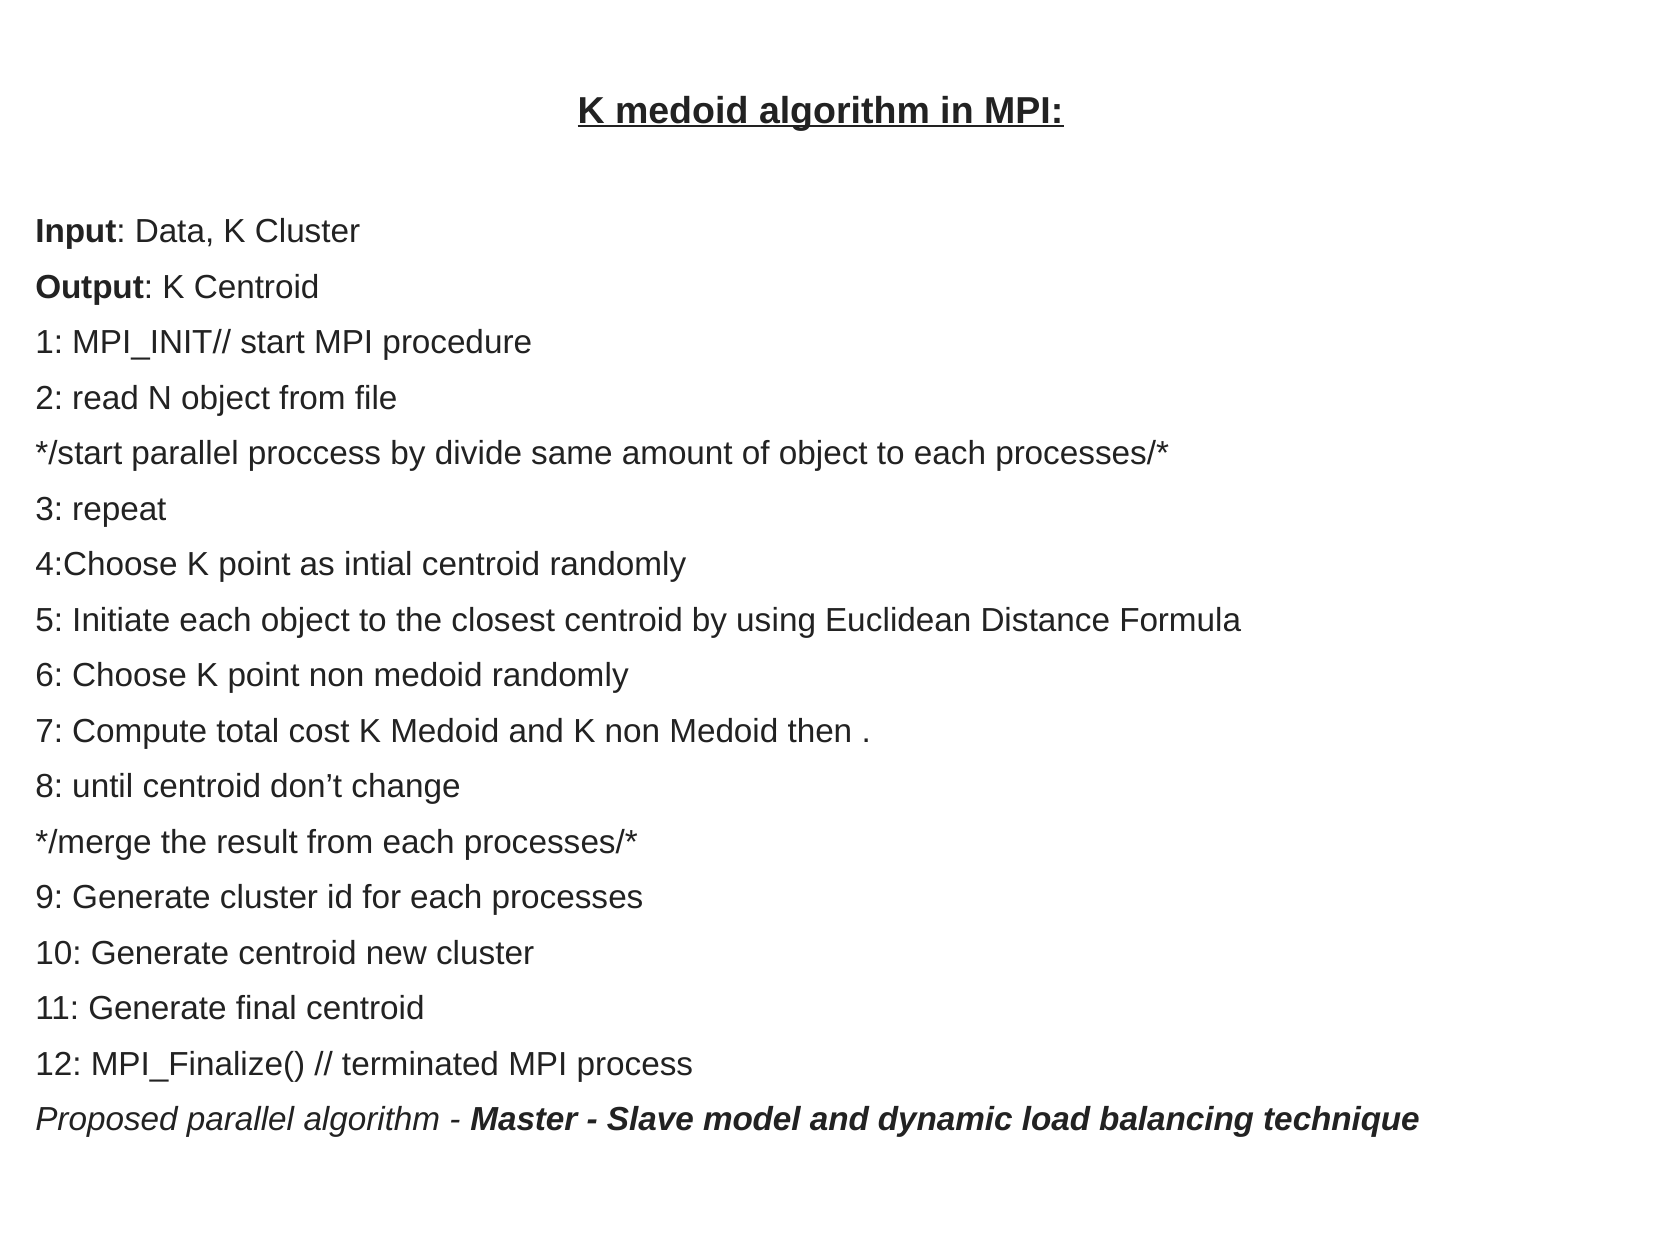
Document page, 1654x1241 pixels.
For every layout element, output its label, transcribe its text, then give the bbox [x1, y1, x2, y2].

subtitle K medoid algorithm in MPI: Input: Data, K Cluster Output: K Centroid 1: MPI_INIT// start MPI procedure 2: read N object from file */start parallel proccess by divide same amount of object to each processes/* 3: repeat 4:Choose K point as intial centroid randomly 5: Initiate each object to the closest centroid by using Euclidean Distance Formula 6: Choose K point non medoid randomly 7: Compute total cost K Medoid and K non Medoid then . 8: until centroid don’t change */merge the result from each processes/* 9: Generate cluster id for each processes 10: Generate centroid new cluster 11: Generate final centroid 12: MPI_Finalize() // terminated MPI process Proposed parallel algorithm - Master - Slave model and dynamic load balancing technique [35, 15, 1607, 1191]
